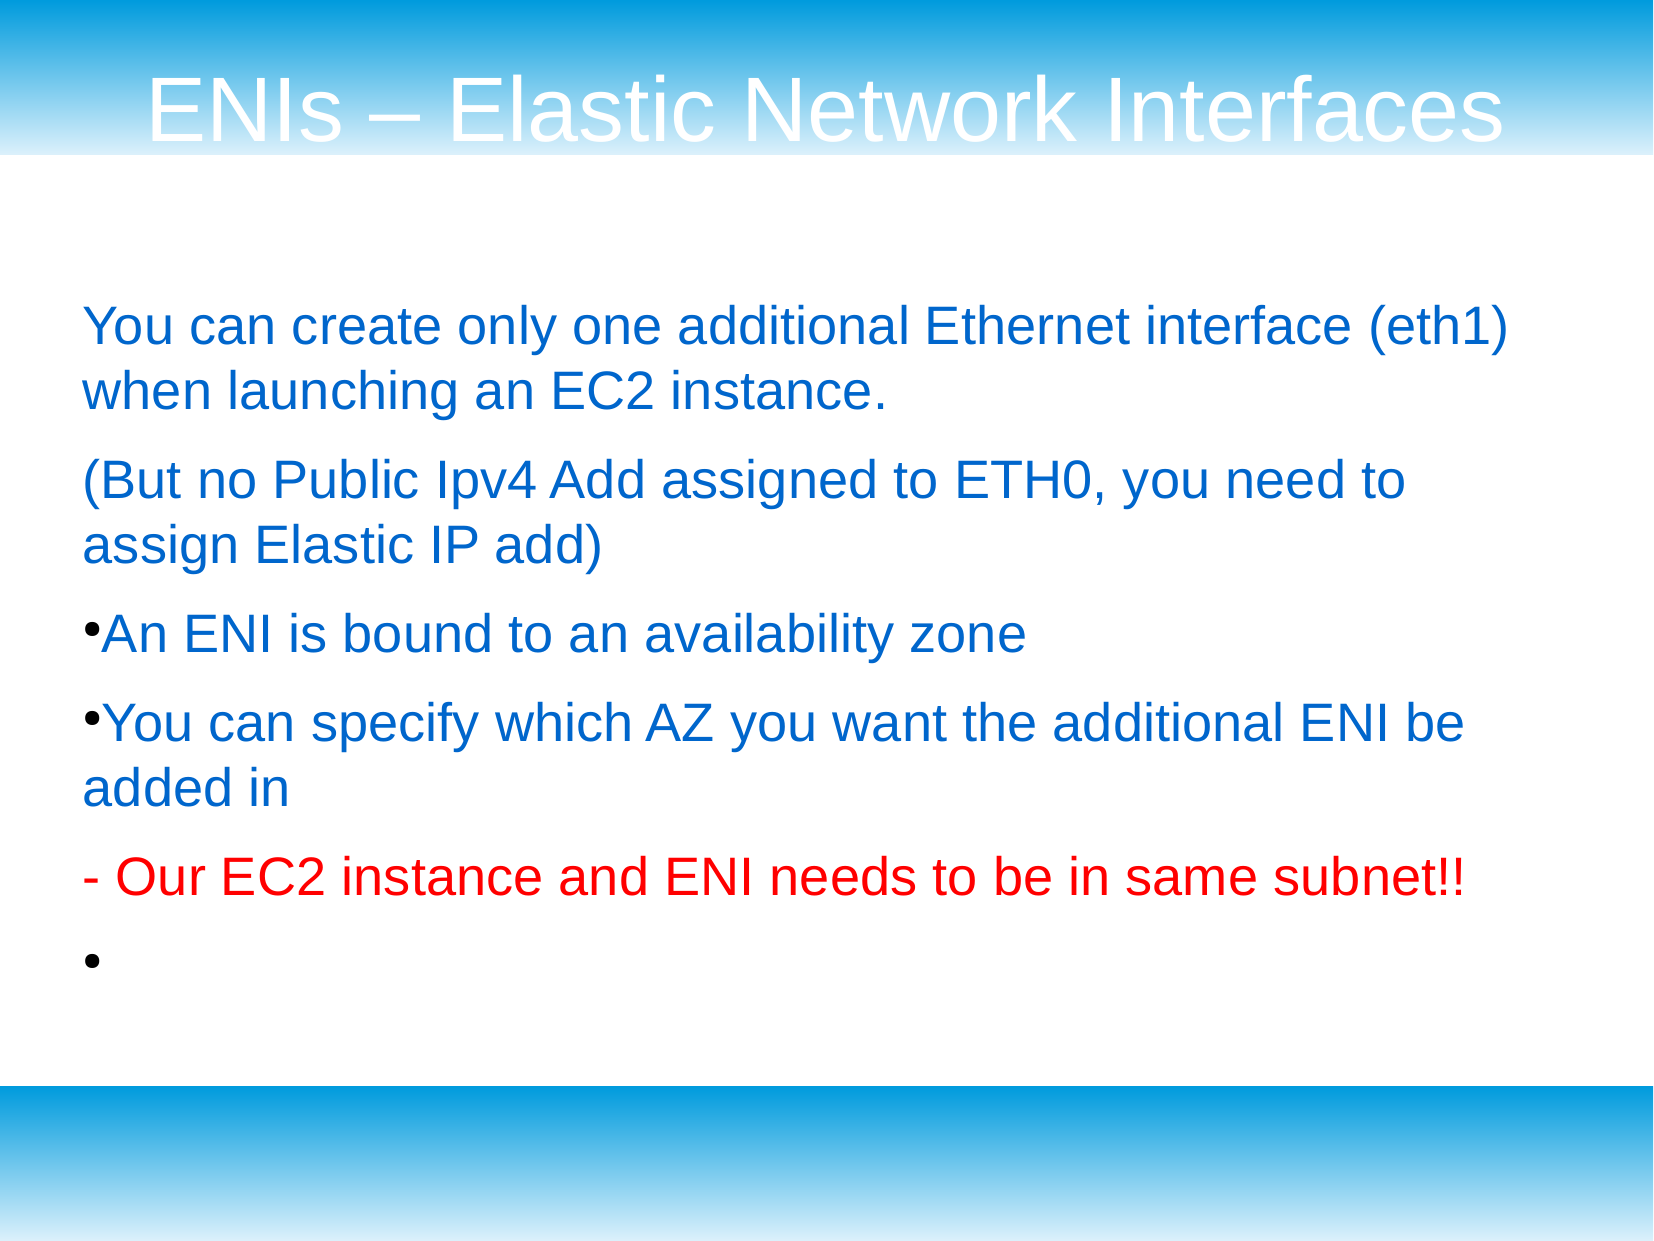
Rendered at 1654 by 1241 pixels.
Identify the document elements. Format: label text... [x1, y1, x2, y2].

title ENIs – Elastic Network Interfaces [82, 49, 1571, 155]
list You can create only one additional Ethernet interface (eth1) when launching an EC2 instance. (But no Public Ipv4 Add assigned to ETH0, you need to assign Elastic IP add) An ENI is bound to an availability zone You can specify which AZ you want the additional ENI be added in - Our EC2 instance and ENI needs to be in same subnet!! [82, 290, 1571, 1010]
